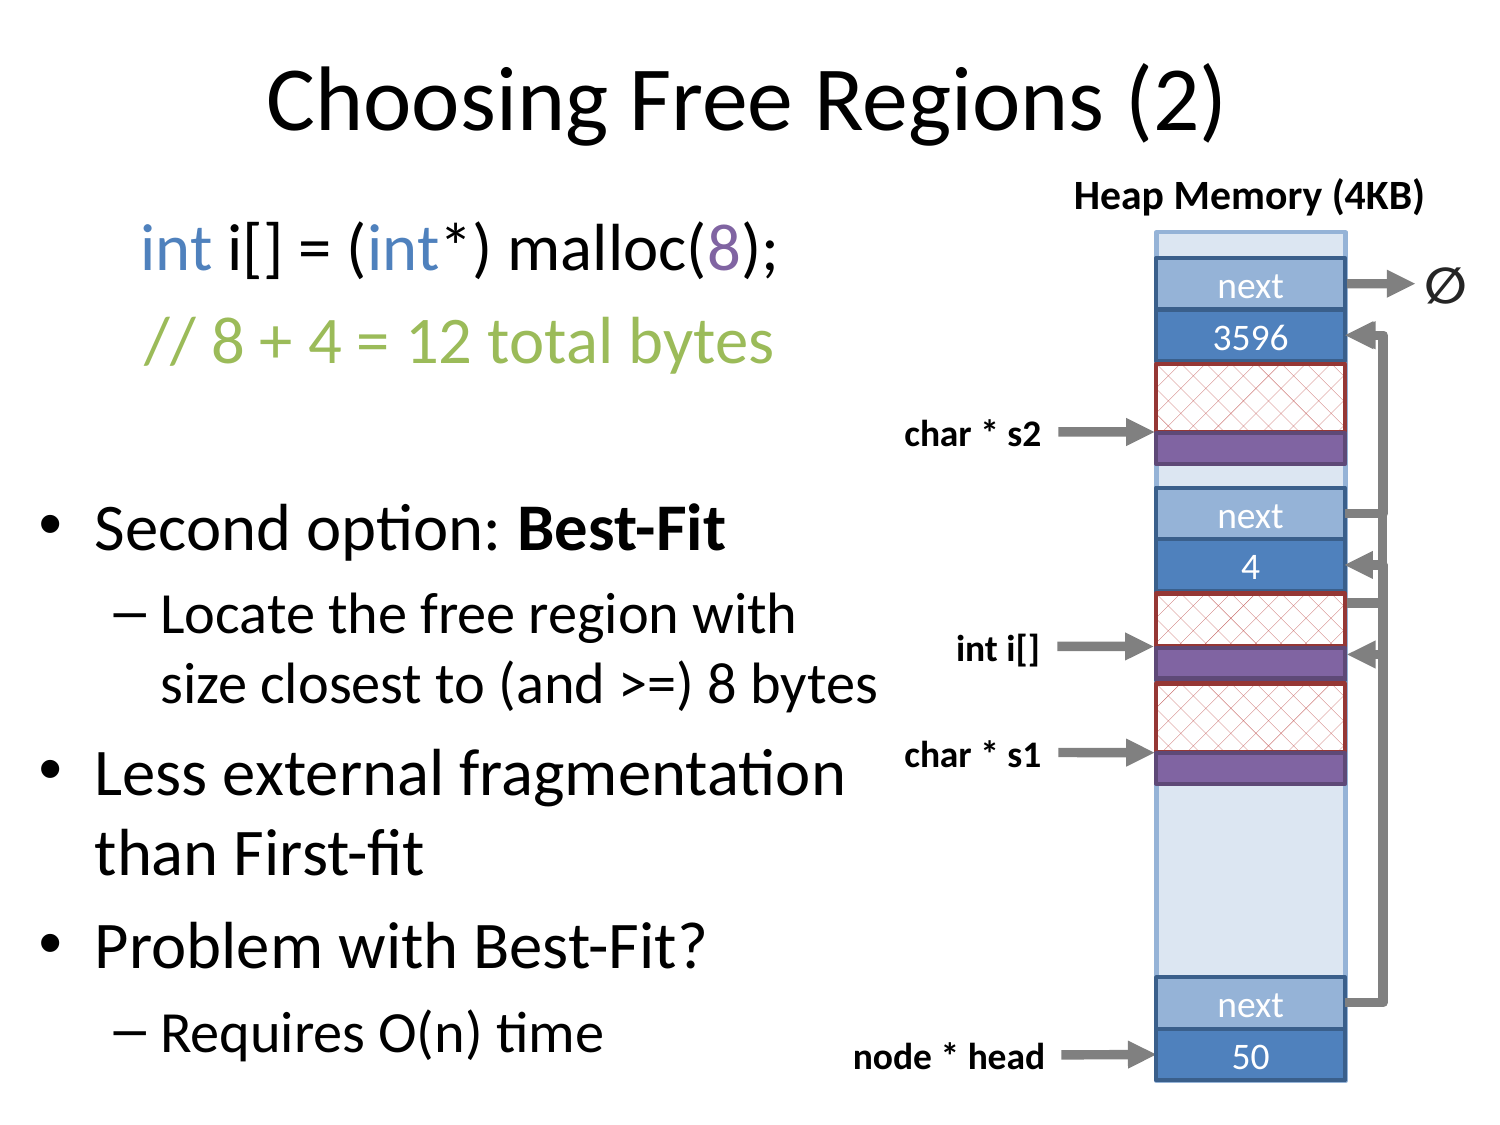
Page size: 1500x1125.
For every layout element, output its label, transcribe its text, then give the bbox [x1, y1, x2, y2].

text_box 4 [1155, 539, 1345, 591]
text_box node * head [838, 1024, 1061, 1085]
title Choosing Free Regions (2) [7, 0, 1488, 188]
text_box [1156, 362, 1346, 509]
text_box char * s1 [889, 722, 1059, 783]
text_box 50 [1156, 1028, 1346, 1081]
text_box 3596 [1156, 309, 1346, 362]
text_box char * s2 [889, 401, 1059, 462]
text_box ∅ [1409, 245, 1482, 321]
list int i[] = (int*) malloc(8); // 8 + 4 = 12 total bytes Second option: Best-Fit Locate the free region with size closest to (and >=) 8 bytes Less external fragmentation than First-fit Problem with Best-Fit? Requires O(n) time [23, 195, 897, 1102]
text_box int i[] [941, 616, 1058, 676]
text_box [1156, 593, 1346, 679]
text_box next [1156, 258, 1346, 309]
text_box next [1155, 487, 1345, 539]
text_box [1156, 681, 1346, 977]
text_box [1156, 232, 1346, 258]
text_box Heap Memory (4KB) [1059, 160, 1441, 226]
text_box next [1156, 977, 1346, 1028]
